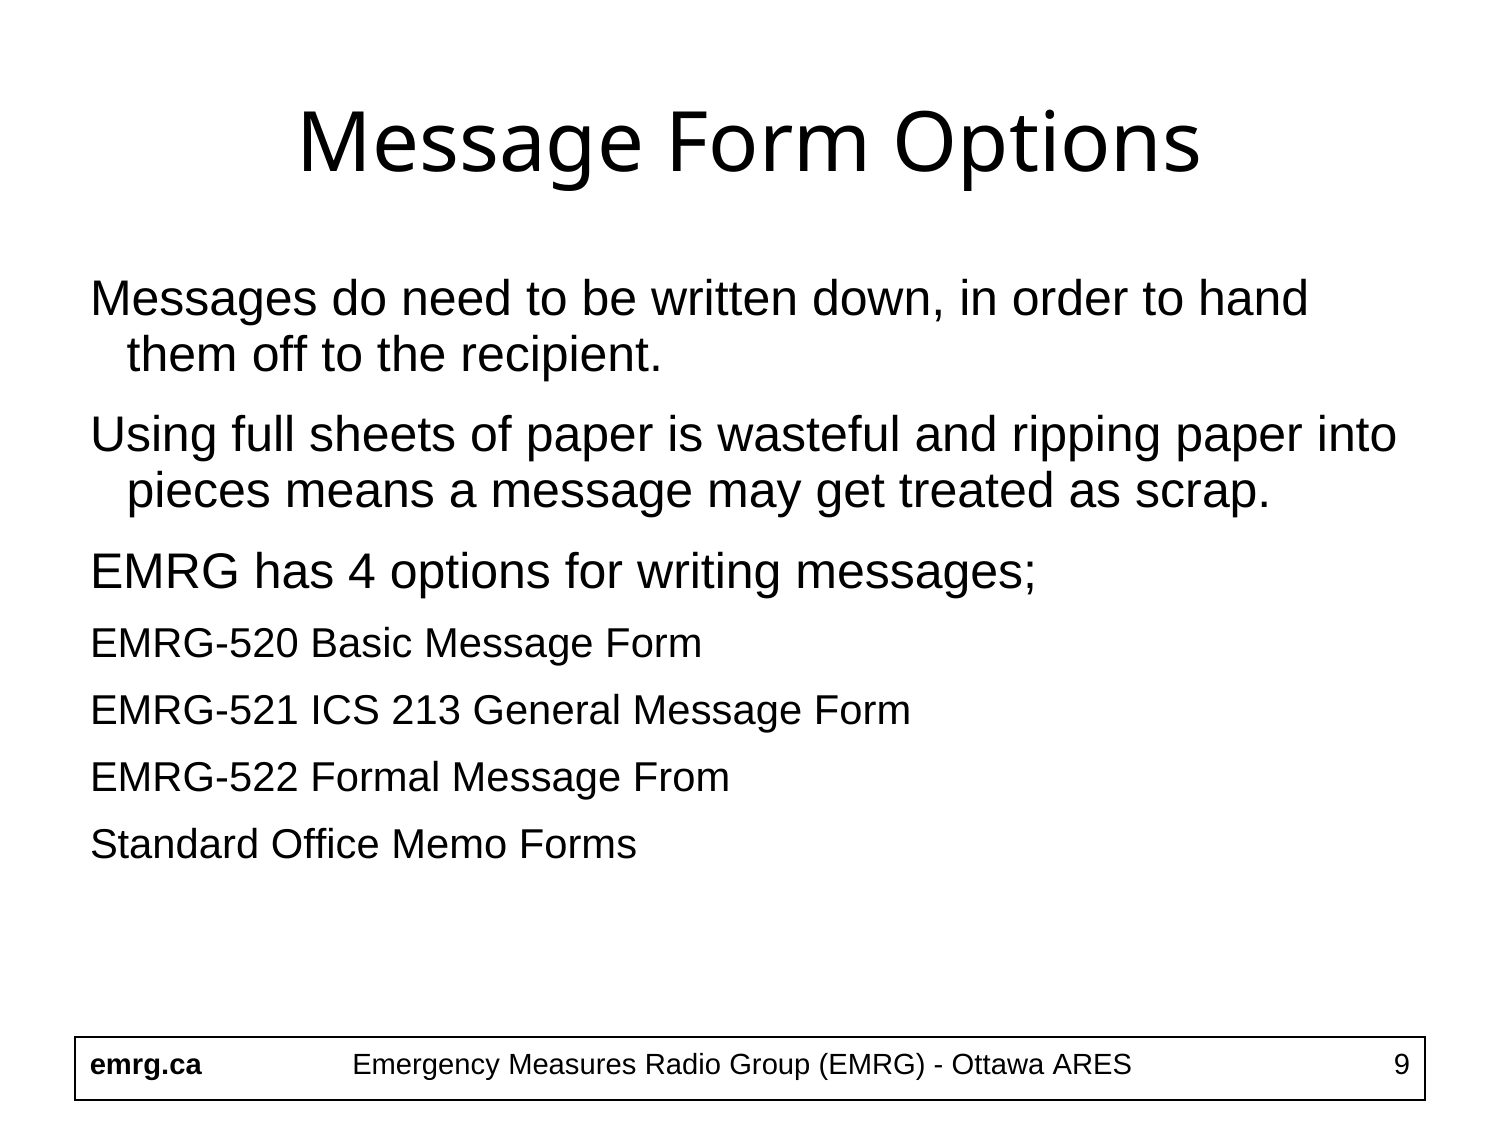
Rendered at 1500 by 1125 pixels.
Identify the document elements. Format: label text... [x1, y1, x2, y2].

title Message Form Options [75, 45, 1426, 233]
text_box <number> [1246, 1037, 1426, 1103]
list Messages do need to be written down, in order to hand them off to the recipient. Using full sheets of paper is wasteful and ripping paper into pieces means a message may get treated as scrap. EMRG has 4 options for writing messages; EMRG-520 Basic Message Form EMRG-521 ICS 213 General Message Form EMRG-522 Formal Message From Standard Office Memo Forms [75, 262, 1426, 1006]
text_box Emergency Measures Radio Group (EMRG) - Ottawa ARES [247, 1037, 1238, 1103]
